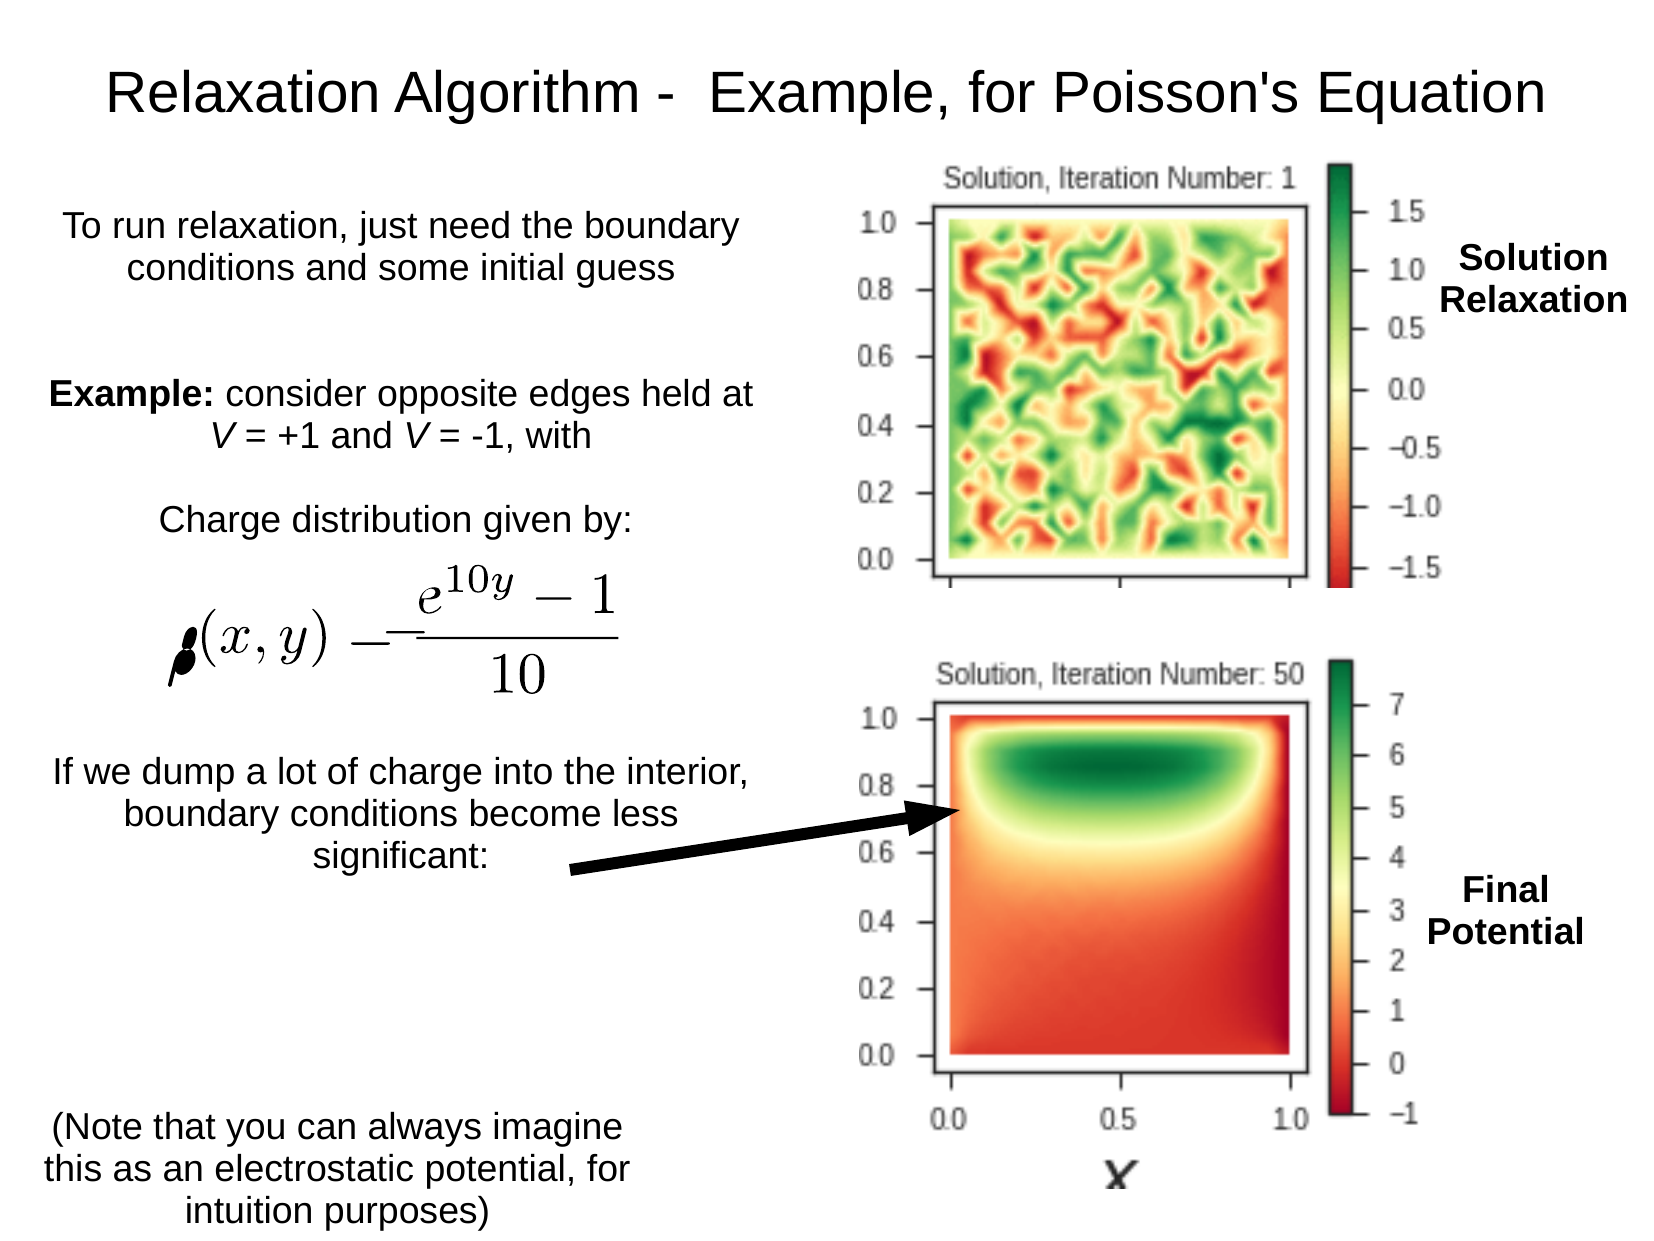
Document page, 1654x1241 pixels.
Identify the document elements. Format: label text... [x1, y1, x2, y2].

text_box To run relaxation, just need the boundary conditions and some initial guess Example: consider opposite edges held at V = +1 and V = -1, with Charge distribution given by: If we dump a lot of charge into the interior, boundary conditions become less significant: [25, 196, 776, 968]
text_box Solution Relaxation [1418, 229, 1650, 329]
title Relaxation Algorithm - Example, for Poisson's Equation [82, 49, 1571, 136]
picture [858, 136, 1460, 1189]
text_box Final Potential [1410, 861, 1602, 961]
text_box (Note that you can always imagine this as an electrostatic potential, for intuition purposes) [15, 1098, 661, 1239]
text_box [166, 564, 619, 694]
